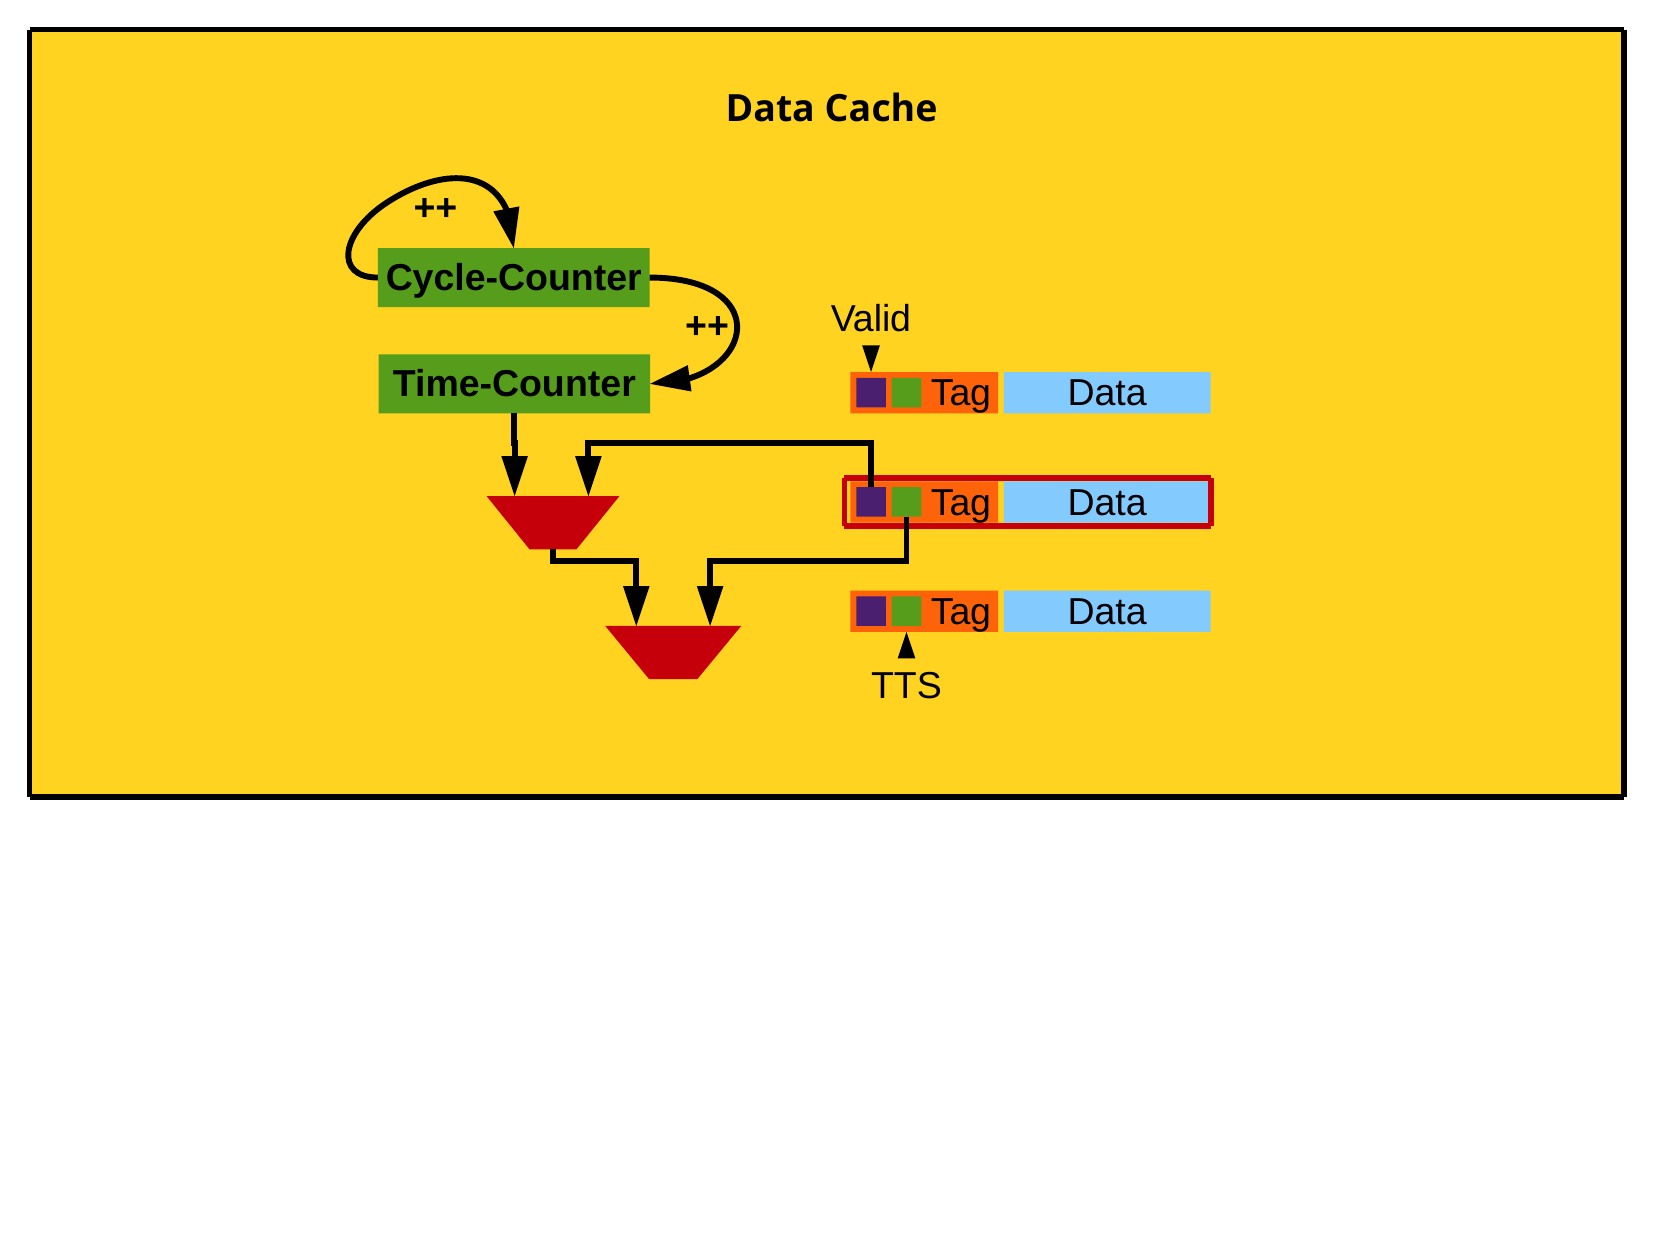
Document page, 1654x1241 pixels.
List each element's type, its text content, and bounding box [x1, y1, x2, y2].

text_box Tag [850, 372, 999, 414]
text_box [856, 487, 886, 517]
text_box Tag [975, 606, 985, 622]
text_box Tag [975, 497, 985, 513]
text_box Data [1003, 372, 1211, 414]
text_box Valid [826, 289, 916, 349]
text_box [891, 487, 922, 517]
text_box ++ [398, 179, 473, 237]
text_box [891, 596, 922, 626]
text_box Time-Counter [378, 354, 651, 414]
text_box [486, 496, 620, 550]
text_box [605, 625, 742, 680]
text_box [891, 377, 922, 408]
text_box TTS [862, 655, 951, 715]
text_box Data [1003, 481, 1208, 523]
text_box Tag [850, 590, 999, 632]
text_box ++ [670, 297, 745, 355]
text_box [856, 377, 886, 408]
text_box [856, 596, 886, 626]
text_box Data Cache [29, 29, 1625, 798]
text_box Tag [850, 481, 999, 523]
text_box Cycle-Counter [377, 248, 650, 308]
text_box Data [1003, 590, 1211, 632]
